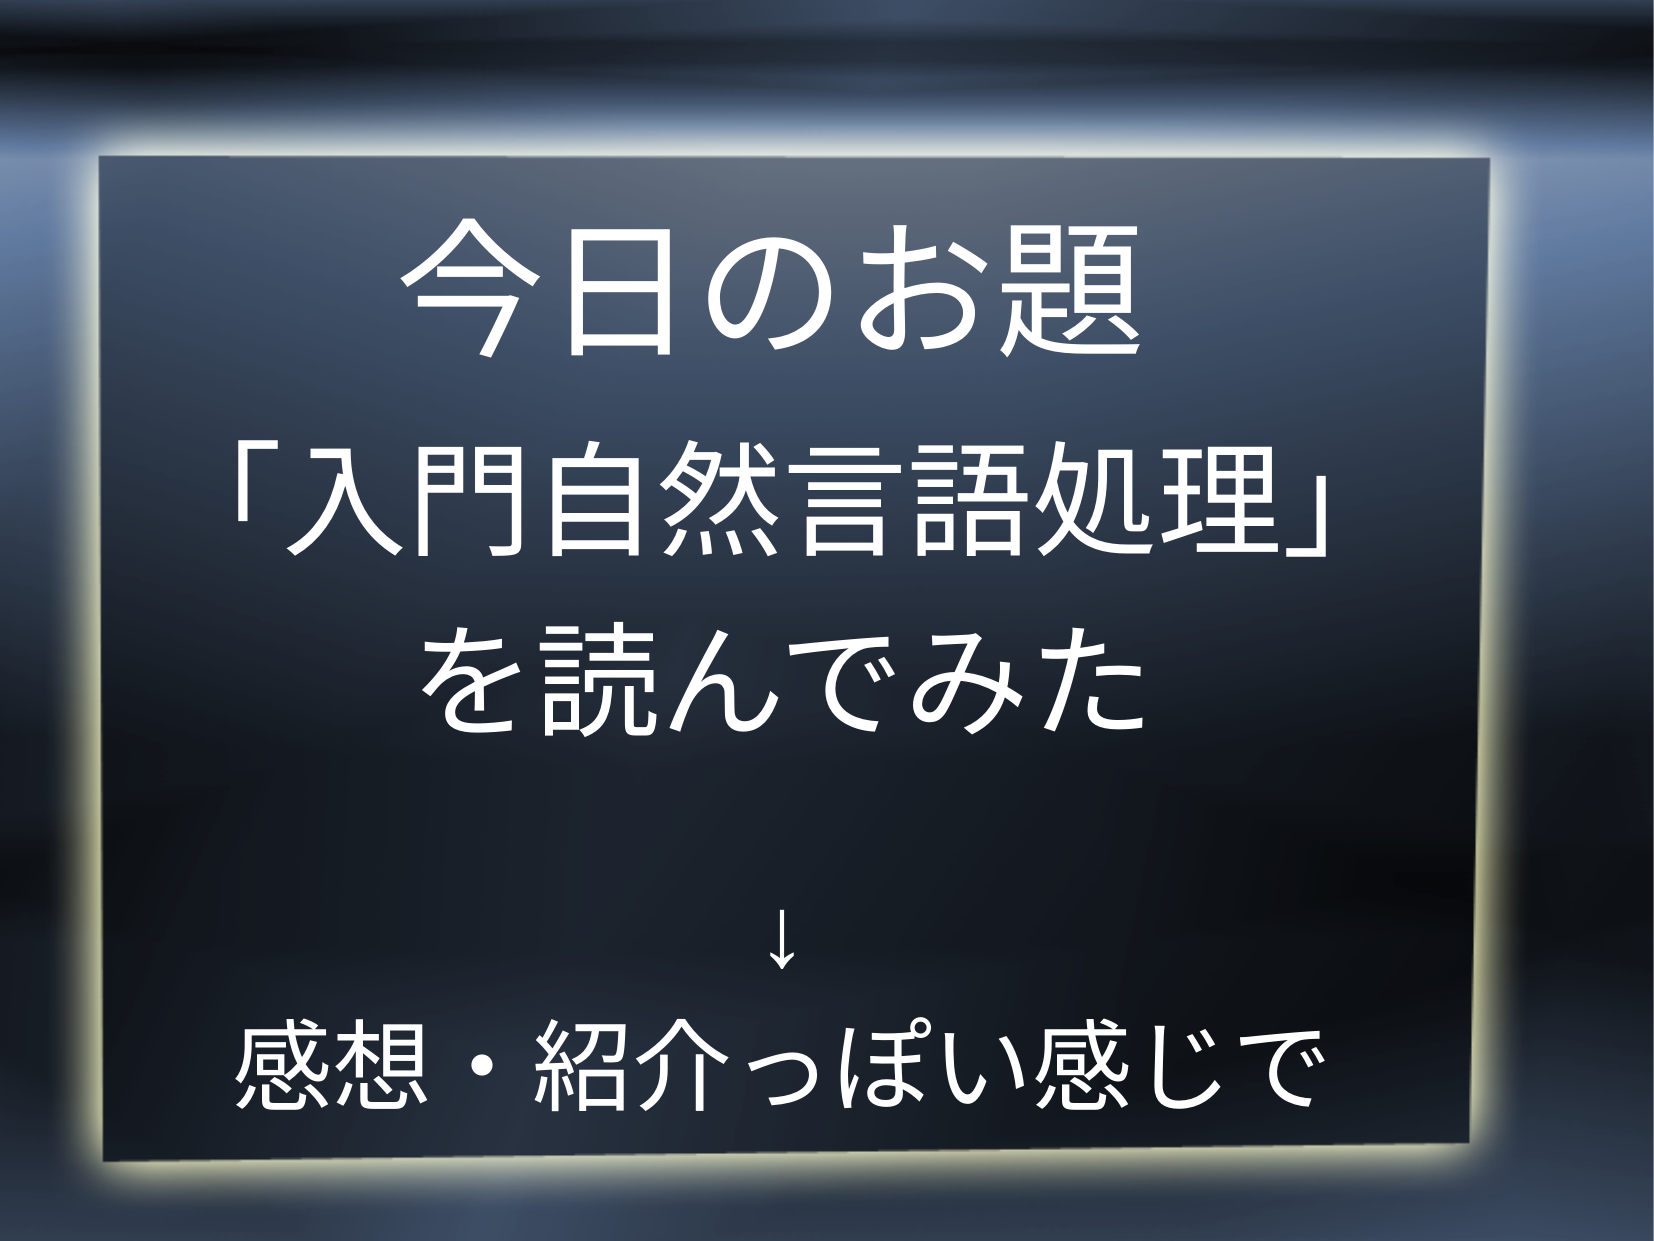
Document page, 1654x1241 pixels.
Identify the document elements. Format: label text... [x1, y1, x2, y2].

title 今日のお題 [124, 184, 1418, 377]
subtitle 「入門自然言語処理」 を読んでみた ↓ 感想・紹介っぽい感じで [88, 453, 1477, 1081]
picture [0, 0, 1654, 1241]
